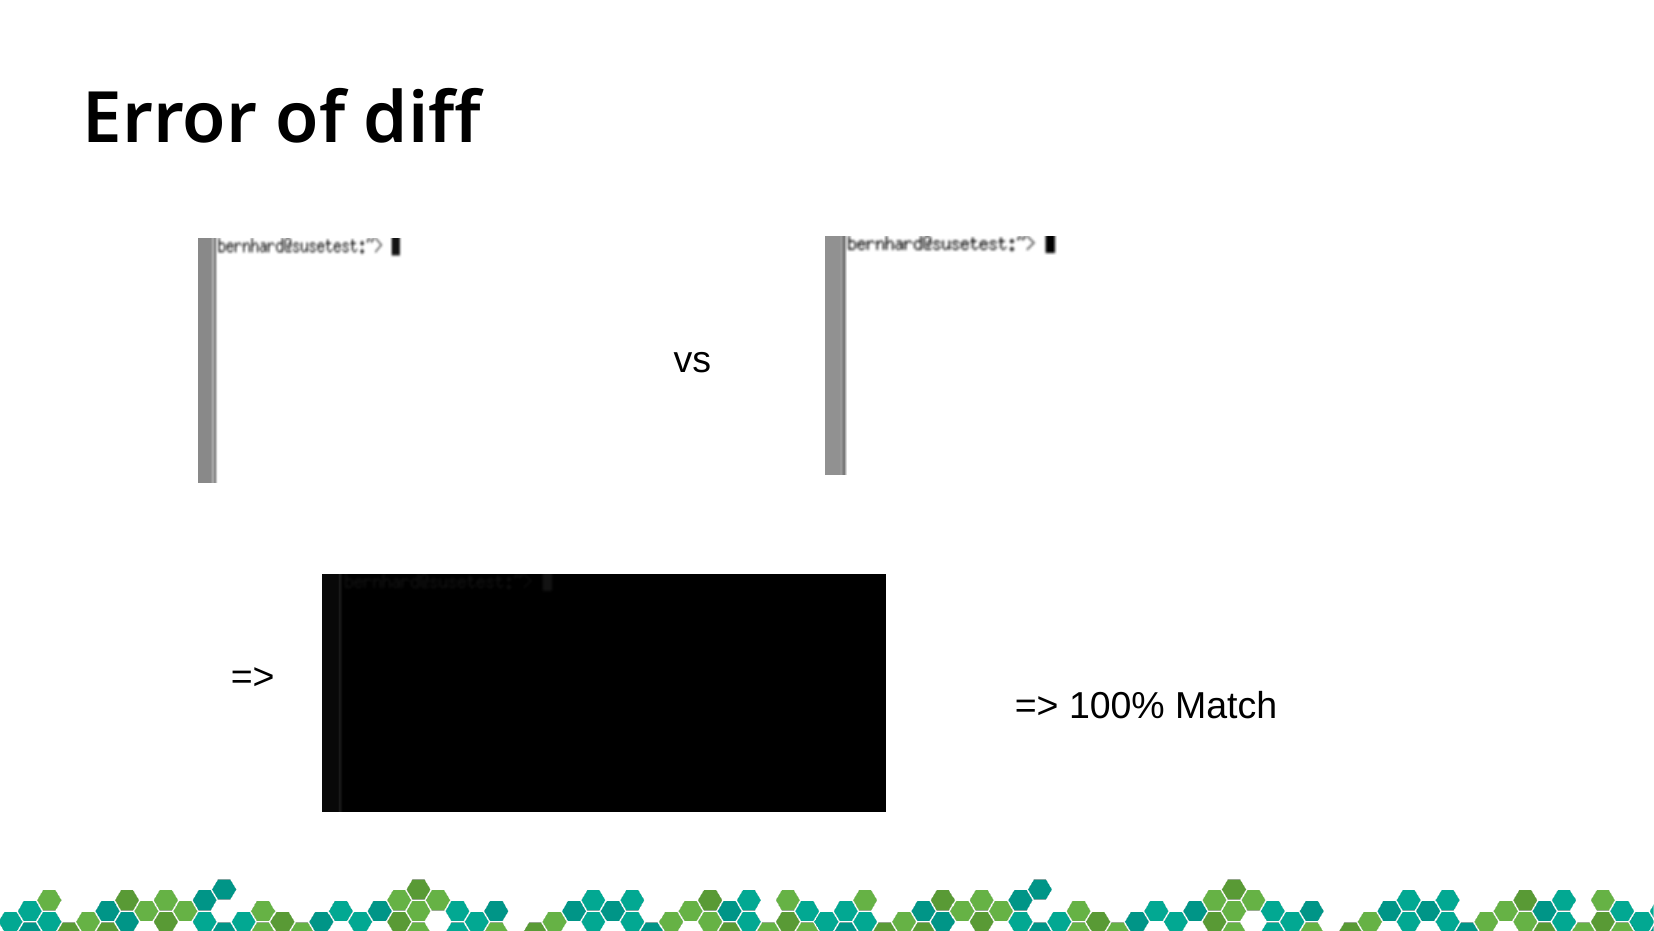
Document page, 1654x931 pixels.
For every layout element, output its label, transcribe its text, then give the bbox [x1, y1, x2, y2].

picture [198, 238, 693, 483]
picture [0, 871, 1654, 931]
text_box => 100% Match [999, 677, 1293, 734]
picture [825, 236, 1389, 475]
title Error of diff [82, 37, 1571, 193]
text_box vs [658, 330, 727, 468]
picture [322, 574, 886, 812]
text_box => [216, 648, 301, 705]
